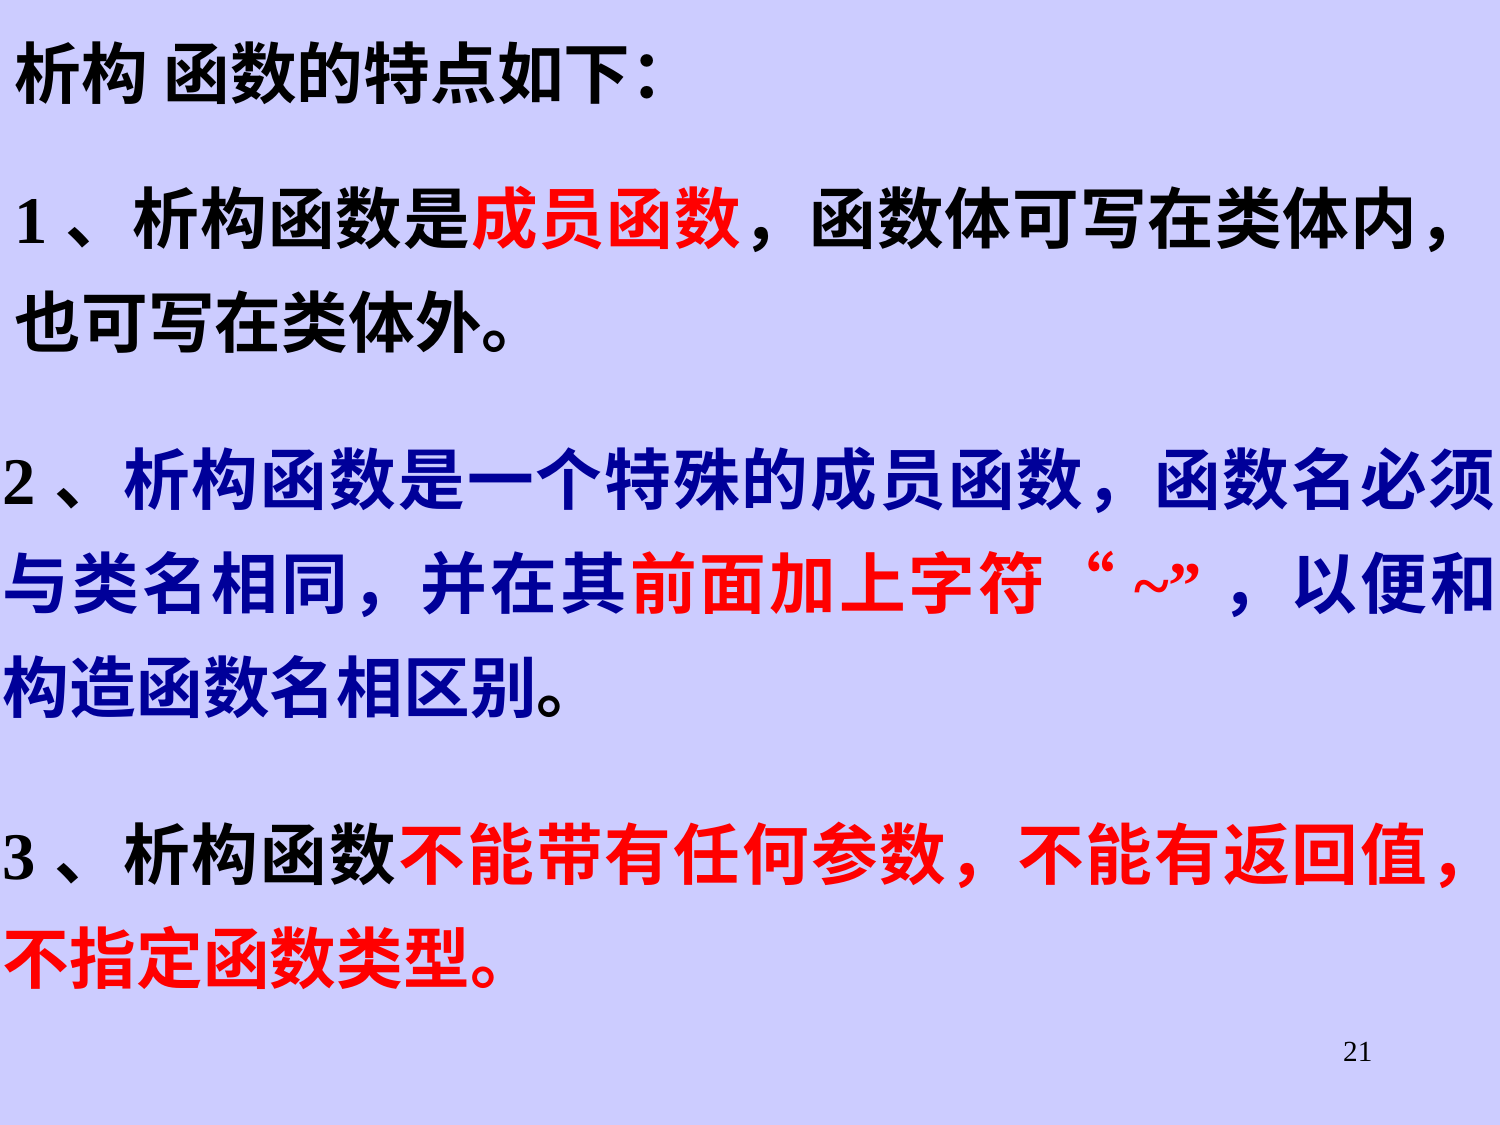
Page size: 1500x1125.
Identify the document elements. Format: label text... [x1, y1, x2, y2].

text_box <编号> [1074, 1025, 1388, 1101]
text_box 3、析构函数不能带有任何参数，不能有返回值，不指定函数类型。 [0, 787, 1500, 999]
text_box 析构 函数的特点如下： 1、析构函数是成员函数，函数体可写在类体内，也可写在类体外。 [0, 0, 1500, 369]
text_box 2、析构函数是一个特殊的成员函数，函数名必须与类名相同，并在其前面加上字符“~”，以便和构造函数名相区别。 [0, 412, 1500, 728]
